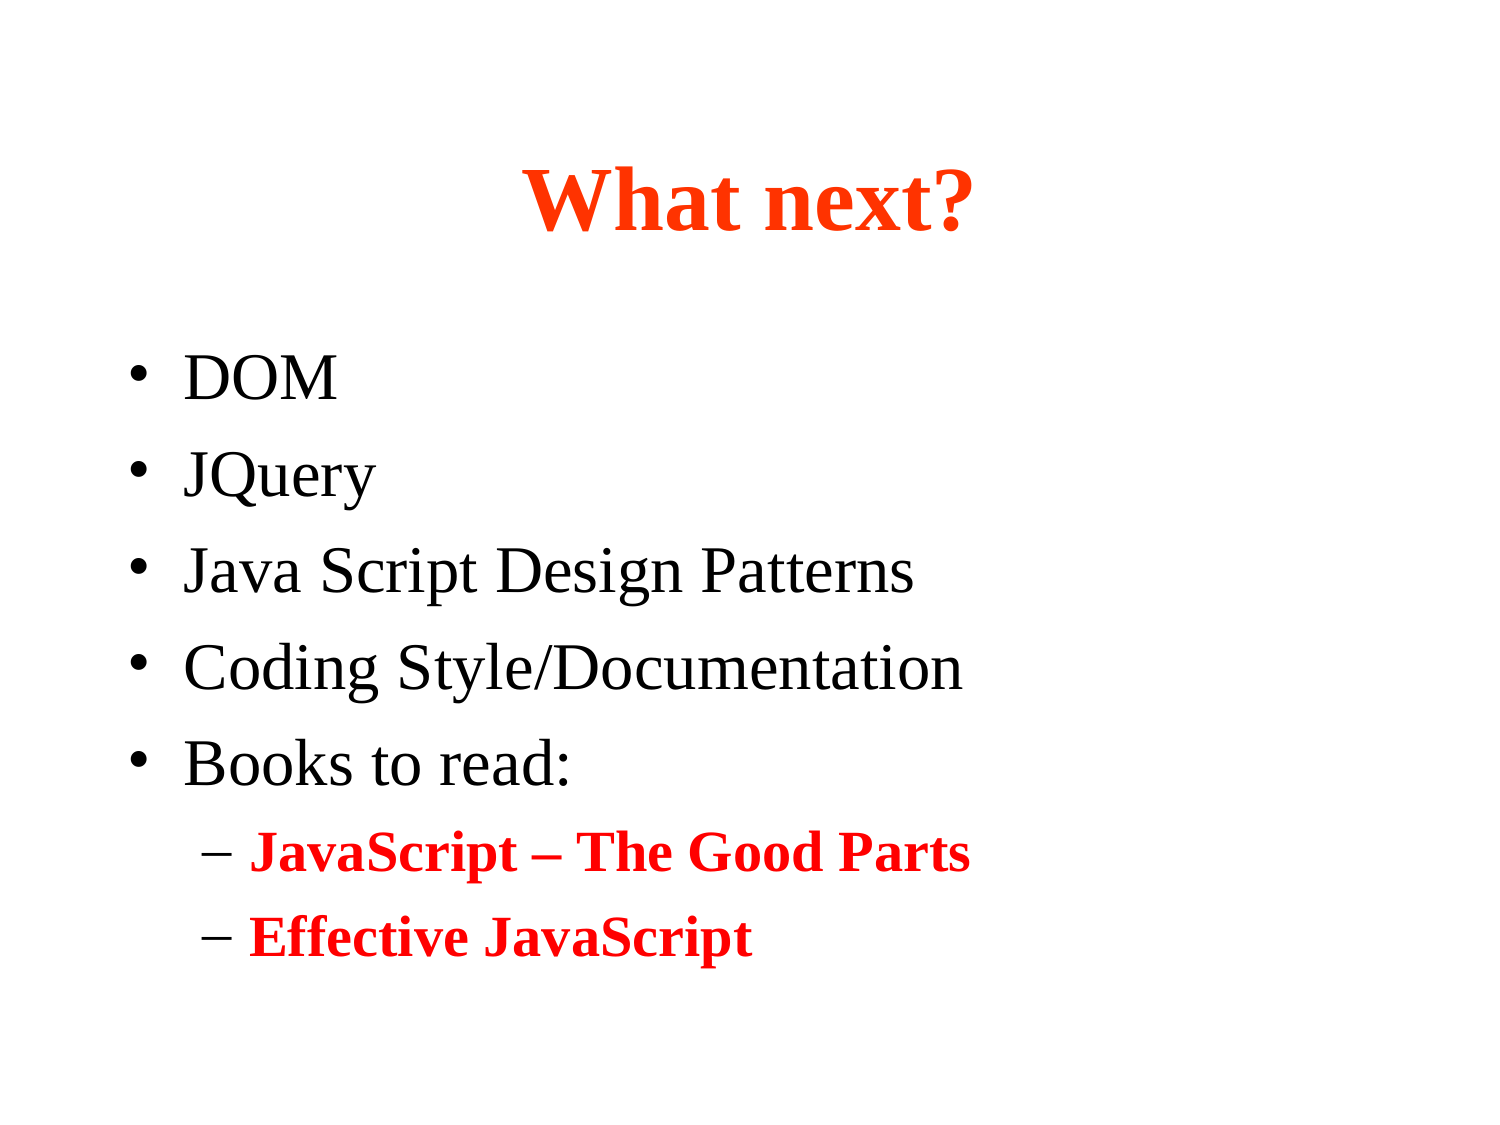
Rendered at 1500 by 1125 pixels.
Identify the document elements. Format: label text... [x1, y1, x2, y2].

title What next? [112, 99, 1388, 288]
list DOM JQuery Java Script Design Patterns Coding Style/Documentation Books to read: JavaScript – The Good Parts Effective JavaScript [112, 324, 1388, 1001]
